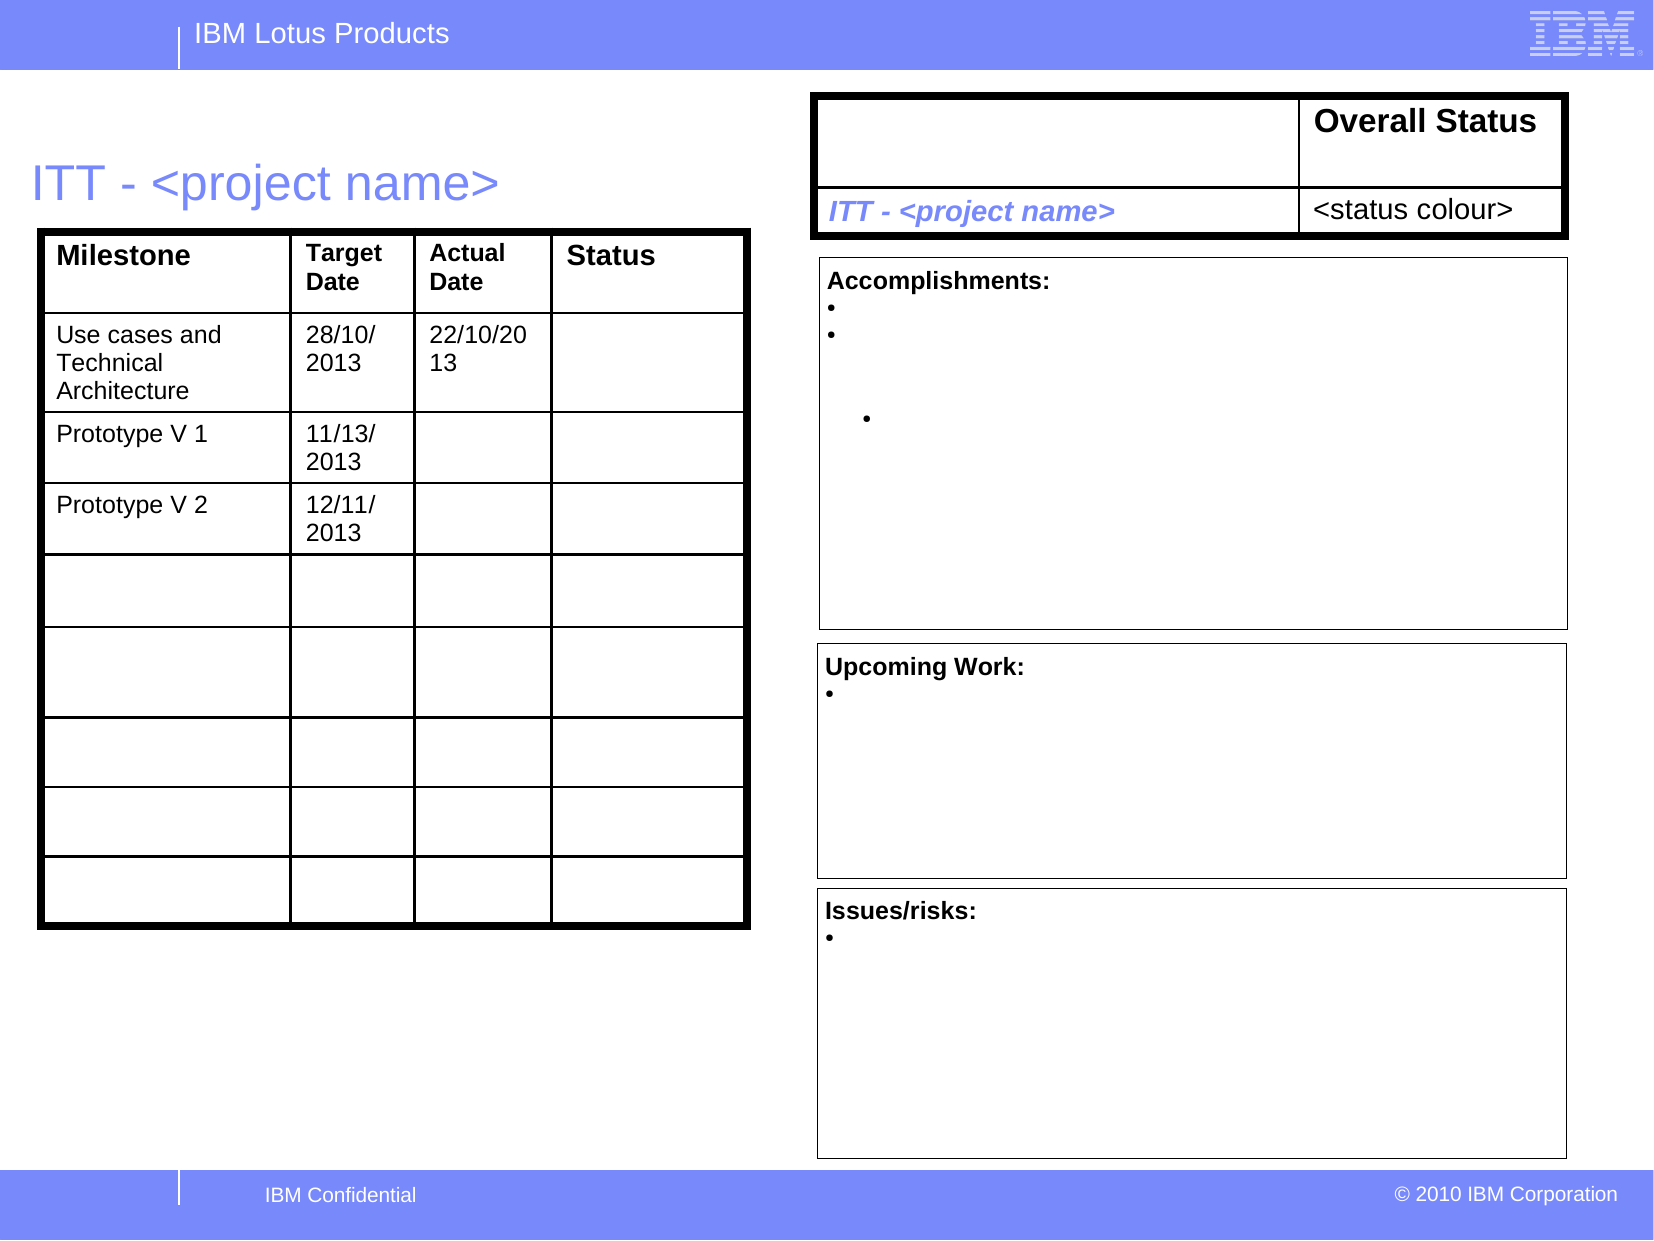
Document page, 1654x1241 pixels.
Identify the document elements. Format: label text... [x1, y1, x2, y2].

table_cell [416, 628, 550, 716]
table_cell [45, 858, 289, 922]
table_cell [45, 556, 289, 626]
table_cell [416, 484, 550, 553]
table_cell [292, 628, 413, 716]
table_header Milestone [45, 236, 289, 312]
table_cell [416, 858, 550, 922]
table_cell [292, 719, 413, 786]
text_box Issues/risks: [817, 888, 1567, 1159]
table_cell [553, 858, 743, 922]
table_header [818, 100, 1298, 186]
table_cell [45, 788, 289, 855]
table_header Target Date [292, 236, 413, 312]
table_cell <status colour> [1300, 189, 1561, 232]
table_cell [553, 556, 743, 626]
text_box ITT - <project name> [15, 147, 750, 198]
table_cell [553, 413, 743, 482]
table_cell [292, 556, 413, 626]
table_header Actual Date [416, 236, 550, 312]
table_cell [292, 858, 413, 922]
table_cell 28/10/ 2013 [292, 314, 413, 411]
table_cell 22/10/2013 [416, 314, 550, 411]
table_cell [292, 788, 413, 855]
table_header Overall Status [1300, 100, 1561, 186]
table_header Status [553, 236, 743, 312]
table_cell Use cases and Technical Architecture [45, 314, 289, 411]
table_cell [416, 719, 550, 786]
table_cell [553, 314, 743, 411]
text_box Accomplishments: [819, 257, 1568, 630]
text_box Upcoming Work: [817, 643, 1567, 879]
table_cell 11/13/ 2013 [292, 413, 413, 482]
table_cell [416, 413, 550, 482]
table_cell [553, 628, 743, 716]
picture [1530, 11, 1643, 56]
table_cell [416, 556, 550, 626]
table_cell [45, 719, 289, 786]
table_cell ITT - <project name> [818, 189, 1298, 232]
table_cell [553, 719, 743, 786]
table_cell 12/11/ 2013 [292, 484, 413, 553]
table_cell [45, 628, 289, 716]
table_cell Prototype V 1 [45, 413, 289, 482]
table_cell Prototype V 2 [45, 484, 289, 553]
table_cell [553, 484, 743, 553]
table_cell [553, 788, 743, 855]
table_cell [416, 788, 550, 855]
